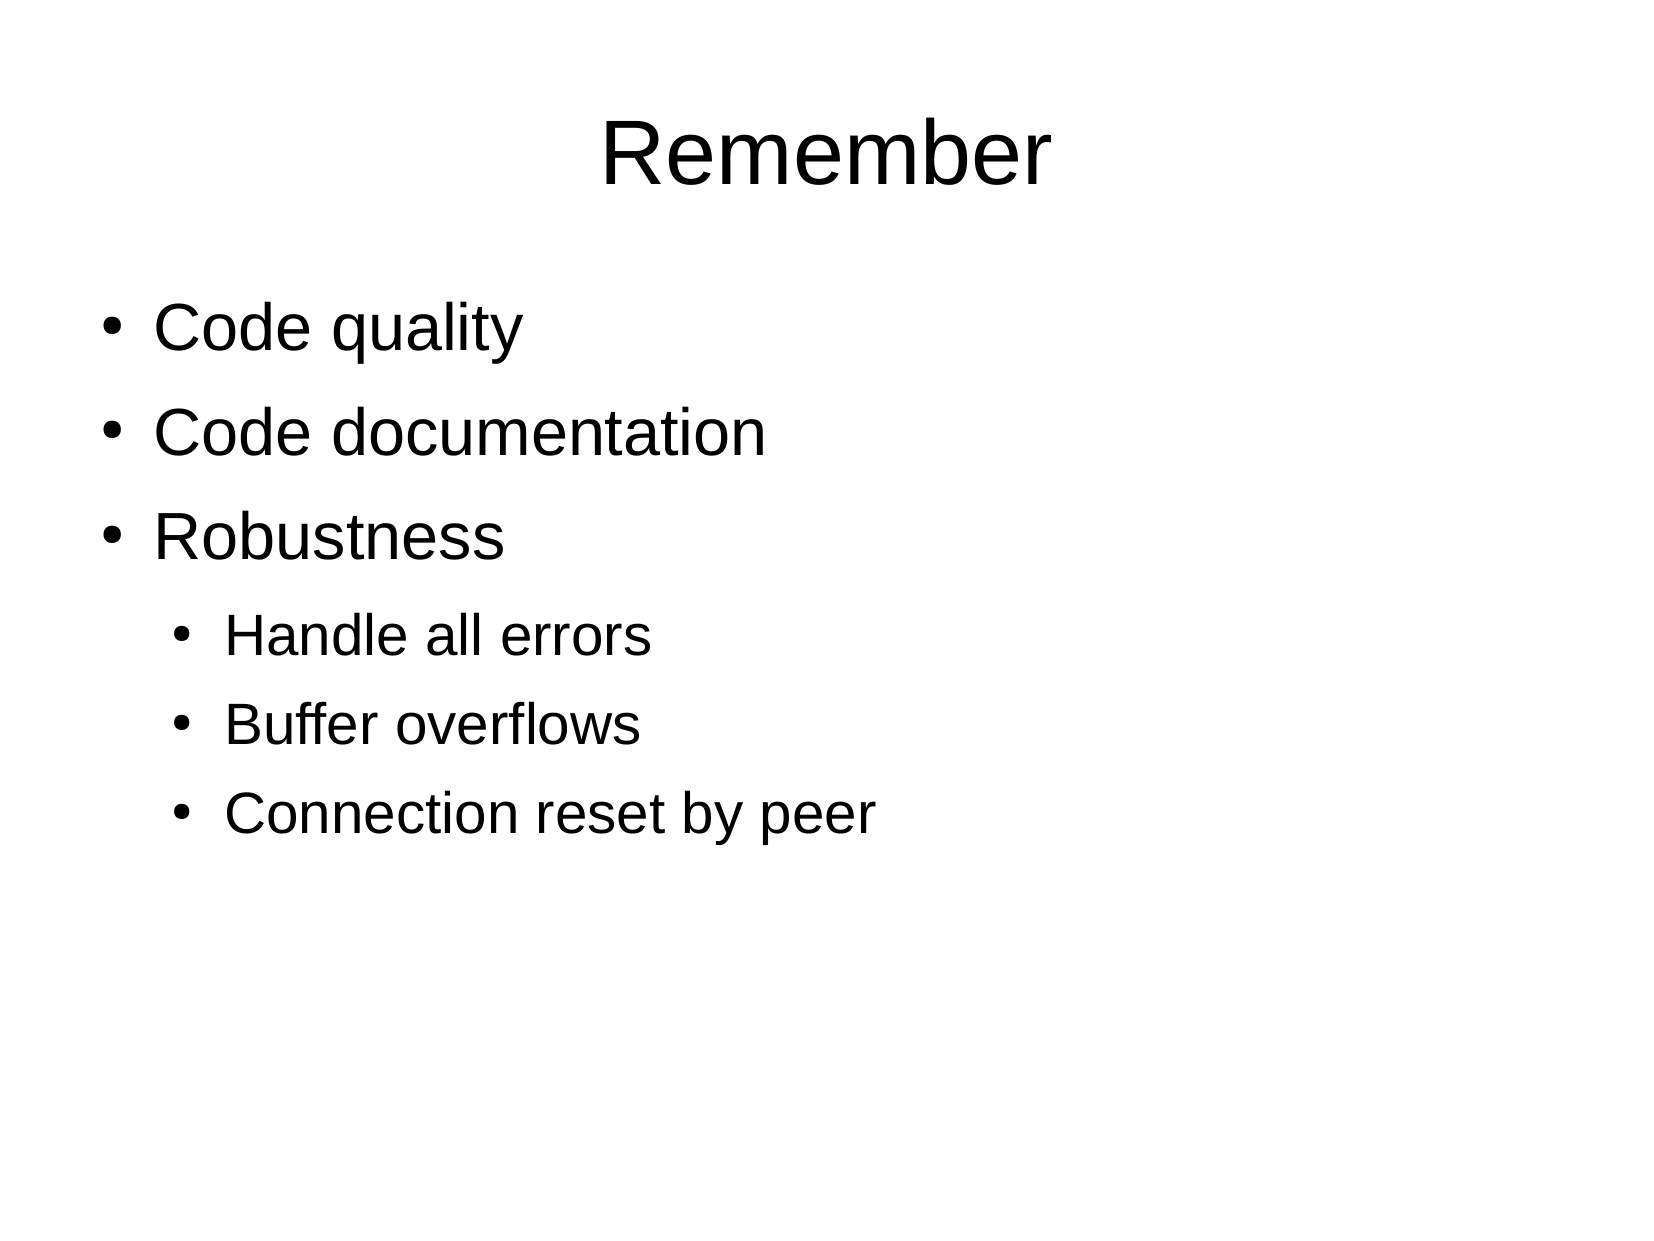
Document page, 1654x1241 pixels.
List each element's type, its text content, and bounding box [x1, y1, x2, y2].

list Code quality Code documentation Robustness Handle all errors Buffer overflows Connection reset by peer [82, 290, 1571, 1109]
title Remember [82, 56, 1571, 250]
